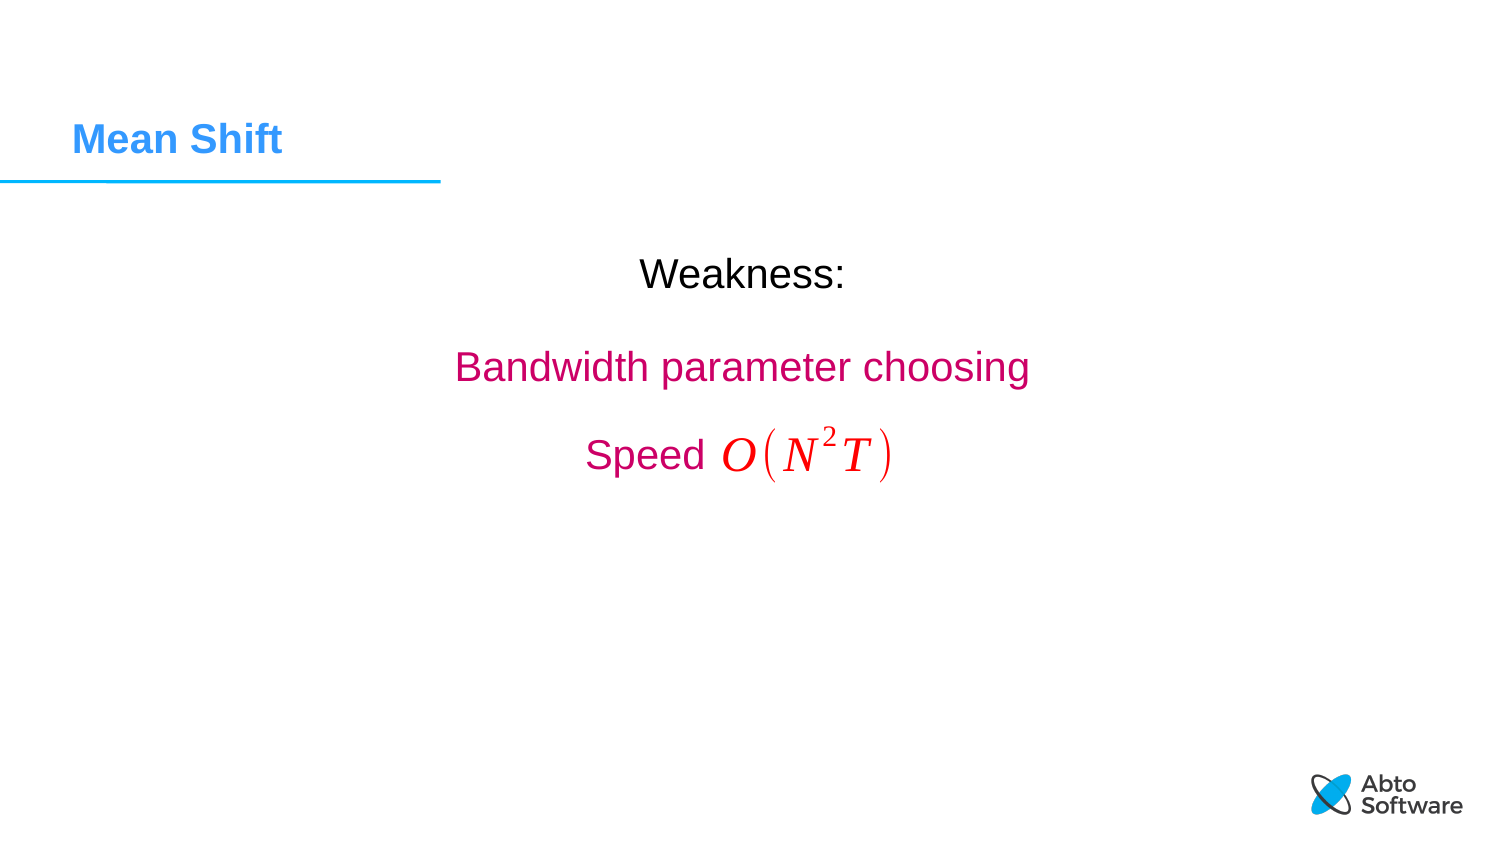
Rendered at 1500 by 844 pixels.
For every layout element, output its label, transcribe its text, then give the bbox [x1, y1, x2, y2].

chart [714, 420, 901, 486]
text_box Weakness: Bandwidth parameter choosing [75, 250, 1411, 391]
text_box Speed [570, 431, 721, 479]
title Mean Shift [71, 68, 1311, 210]
picture [1299, 771, 1474, 817]
